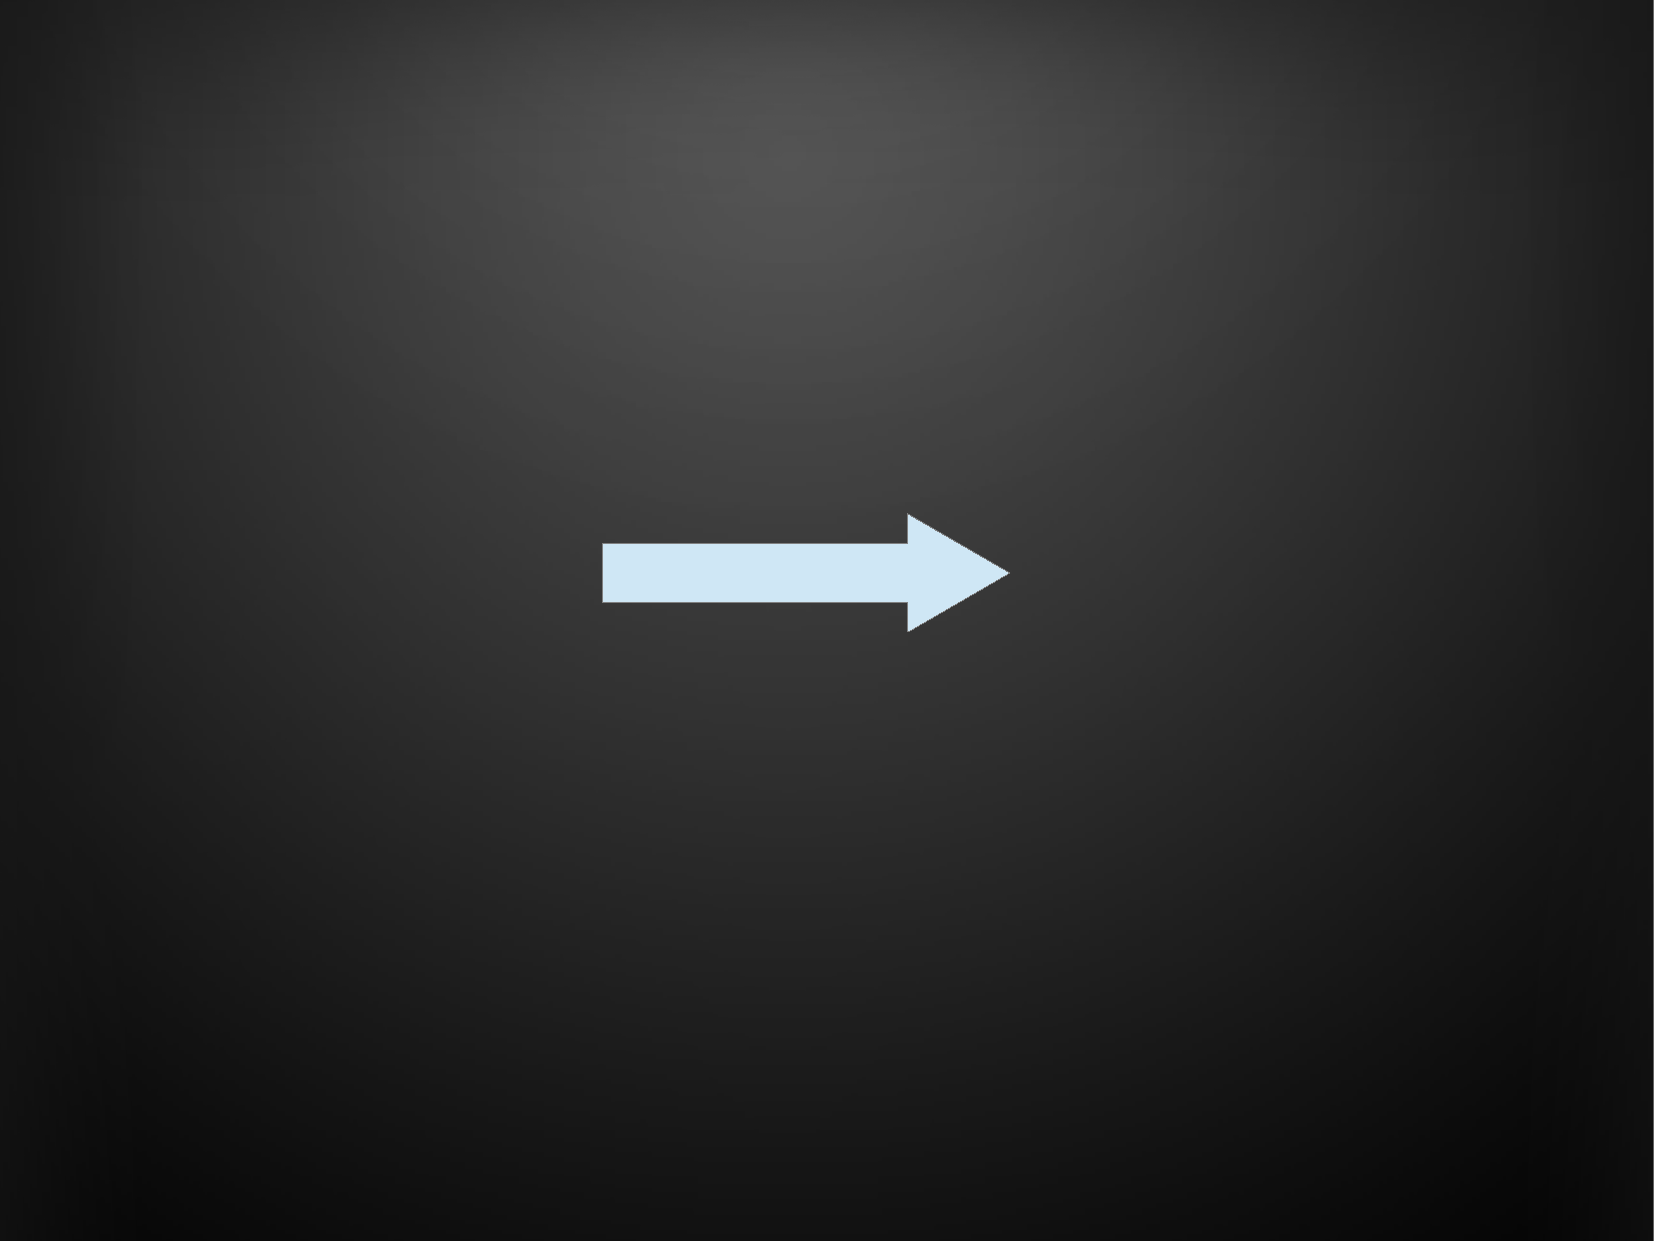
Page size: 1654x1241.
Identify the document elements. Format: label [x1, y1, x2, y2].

picture [0, 0, 1654, 1241]
text_box [602, 513, 1010, 632]
